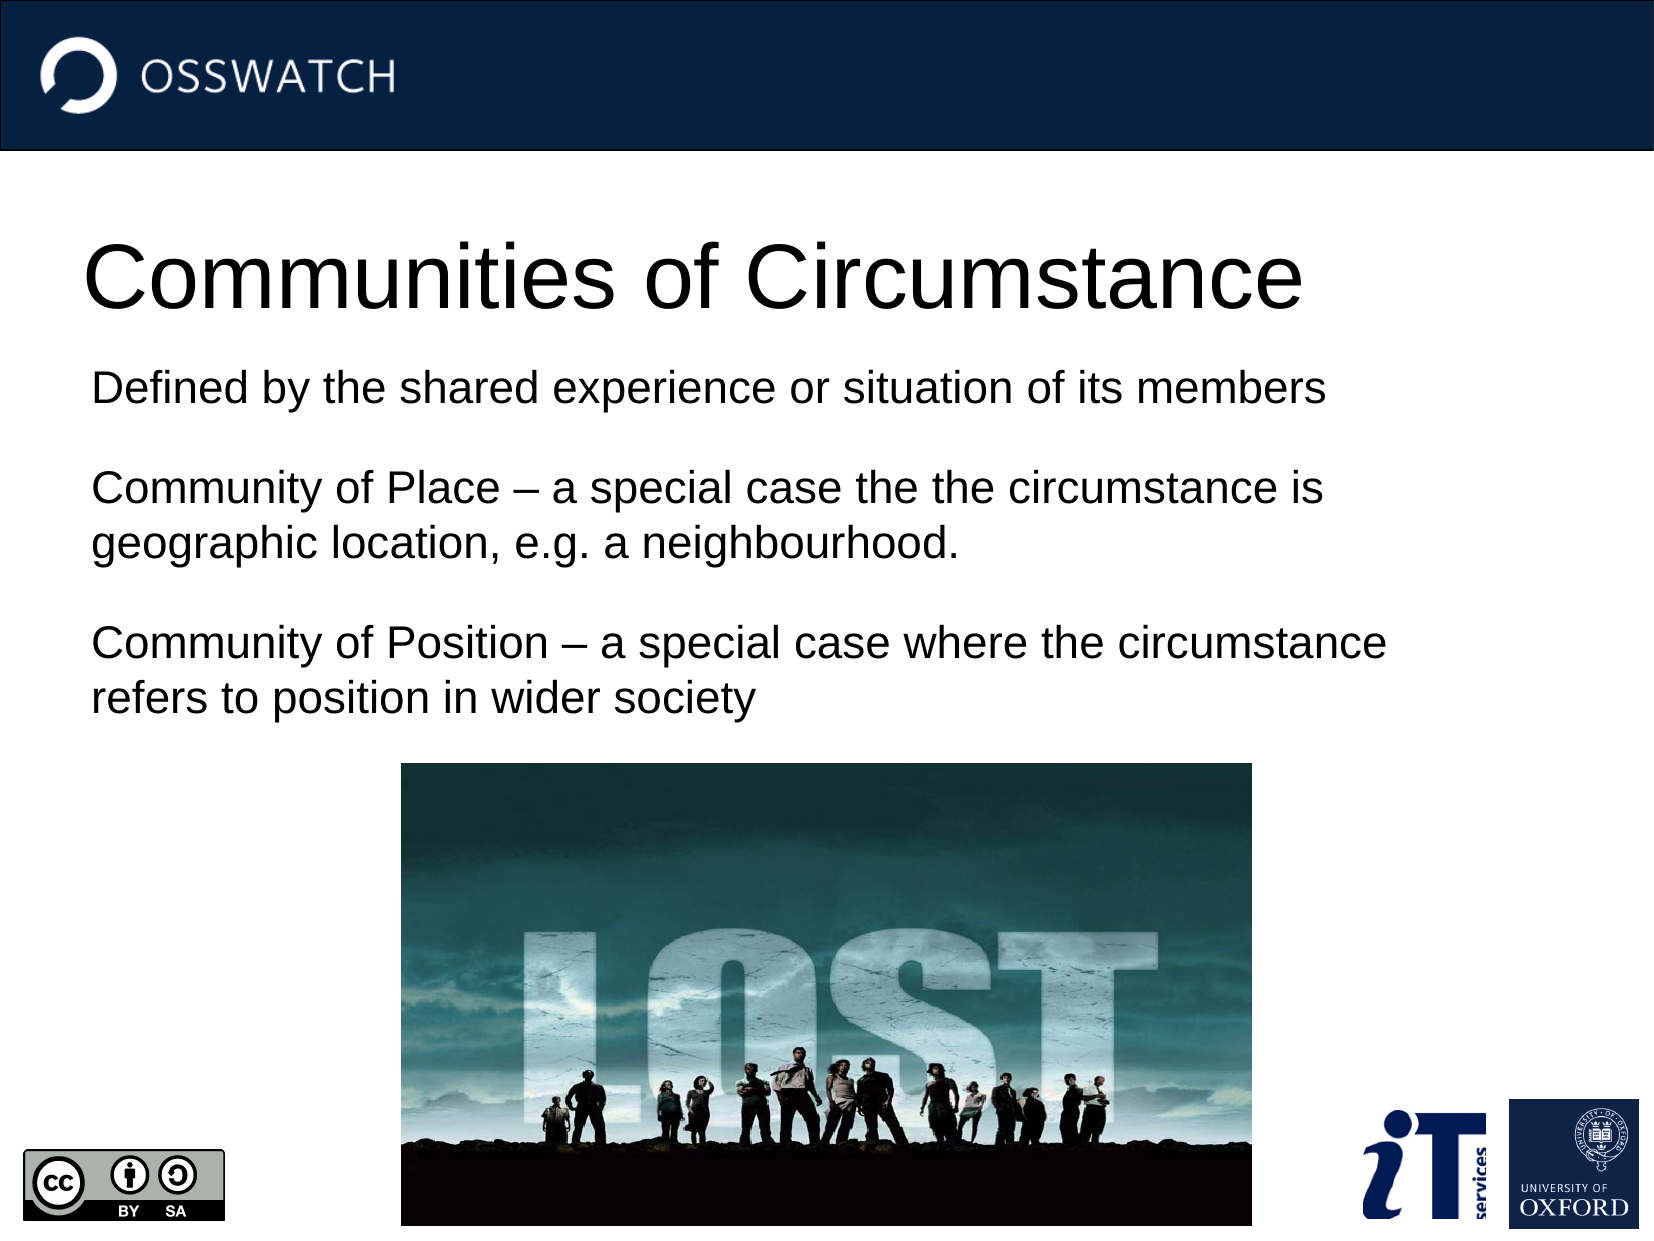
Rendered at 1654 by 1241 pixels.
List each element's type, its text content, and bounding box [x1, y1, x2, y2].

picture [23, 1149, 225, 1221]
picture [1363, 1110, 1486, 1219]
text_box Defined by the shared experience or situation of its members Community of Place – a special case the the circumstance is geographic location, e.g. a neighbourhood. Community of Position – a special case where the circumstance refers to position in wider society [76, 350, 1569, 733]
picture [12, 12, 426, 141]
picture [1509, 1099, 1639, 1229]
picture [401, 763, 1252, 1226]
text_box Communities of Circumstance [82, 169, 1569, 350]
